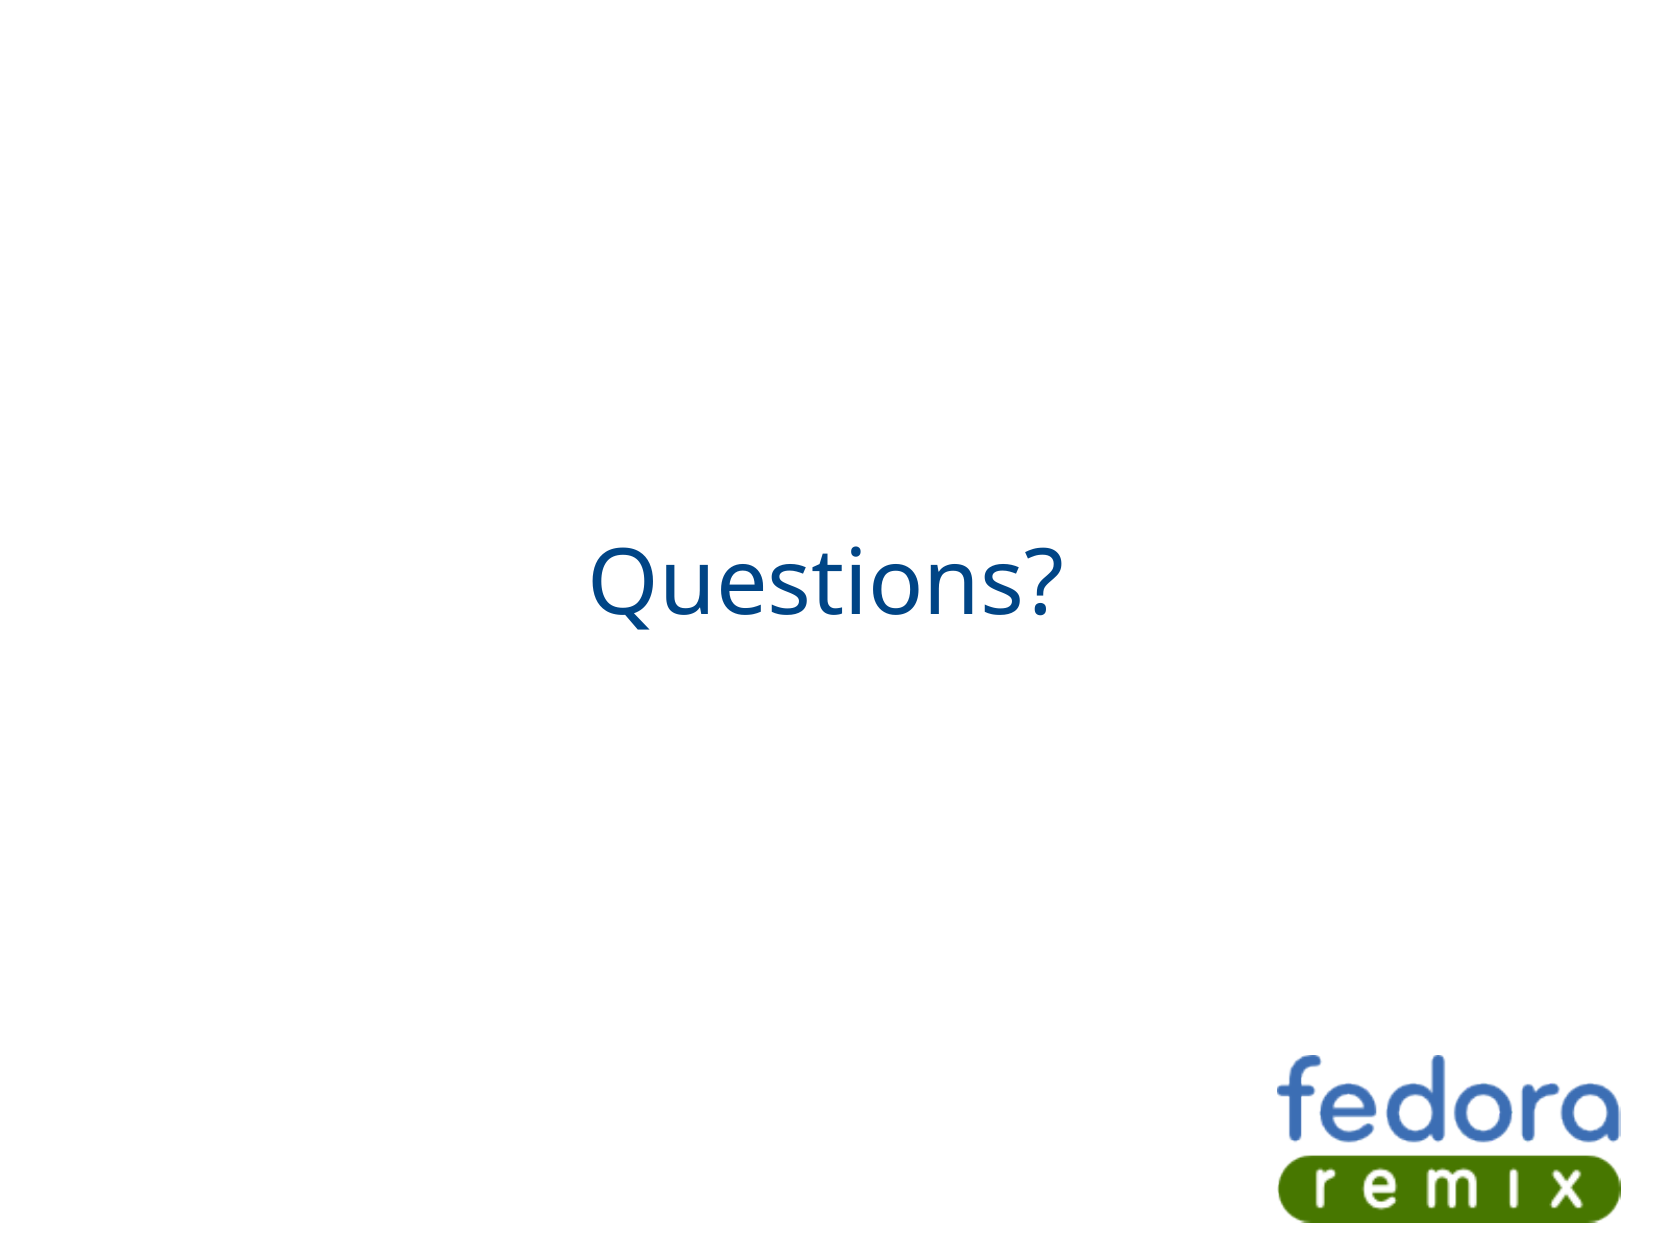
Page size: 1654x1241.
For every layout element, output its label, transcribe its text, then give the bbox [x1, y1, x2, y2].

title Questions? [82, 56, 1571, 1102]
picture [1277, 1055, 1621, 1223]
